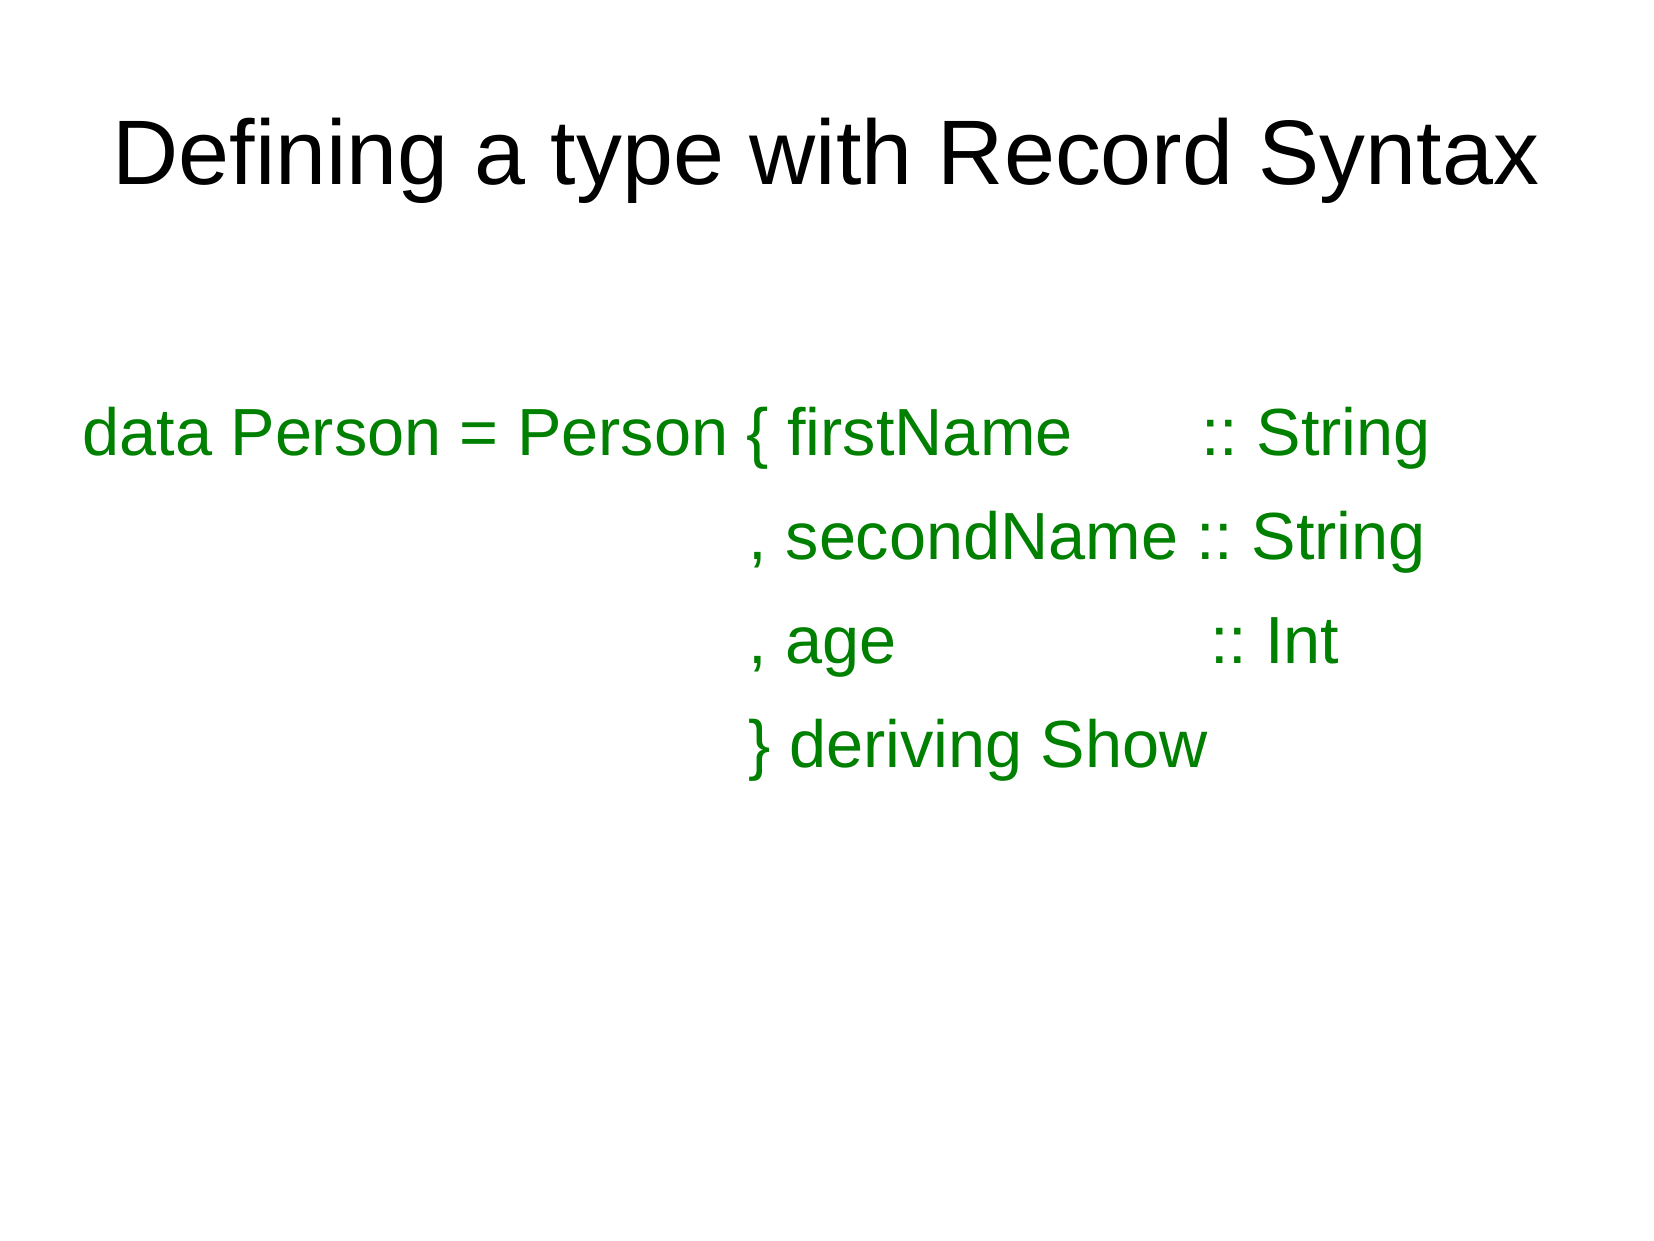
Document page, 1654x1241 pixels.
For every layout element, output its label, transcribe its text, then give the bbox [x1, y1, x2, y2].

list data Person = Person { firstName :: String , secondName :: String , age :: Int } deriving Show [82, 290, 1571, 1094]
title Defining a type with Record Syntax [82, 56, 1571, 250]
